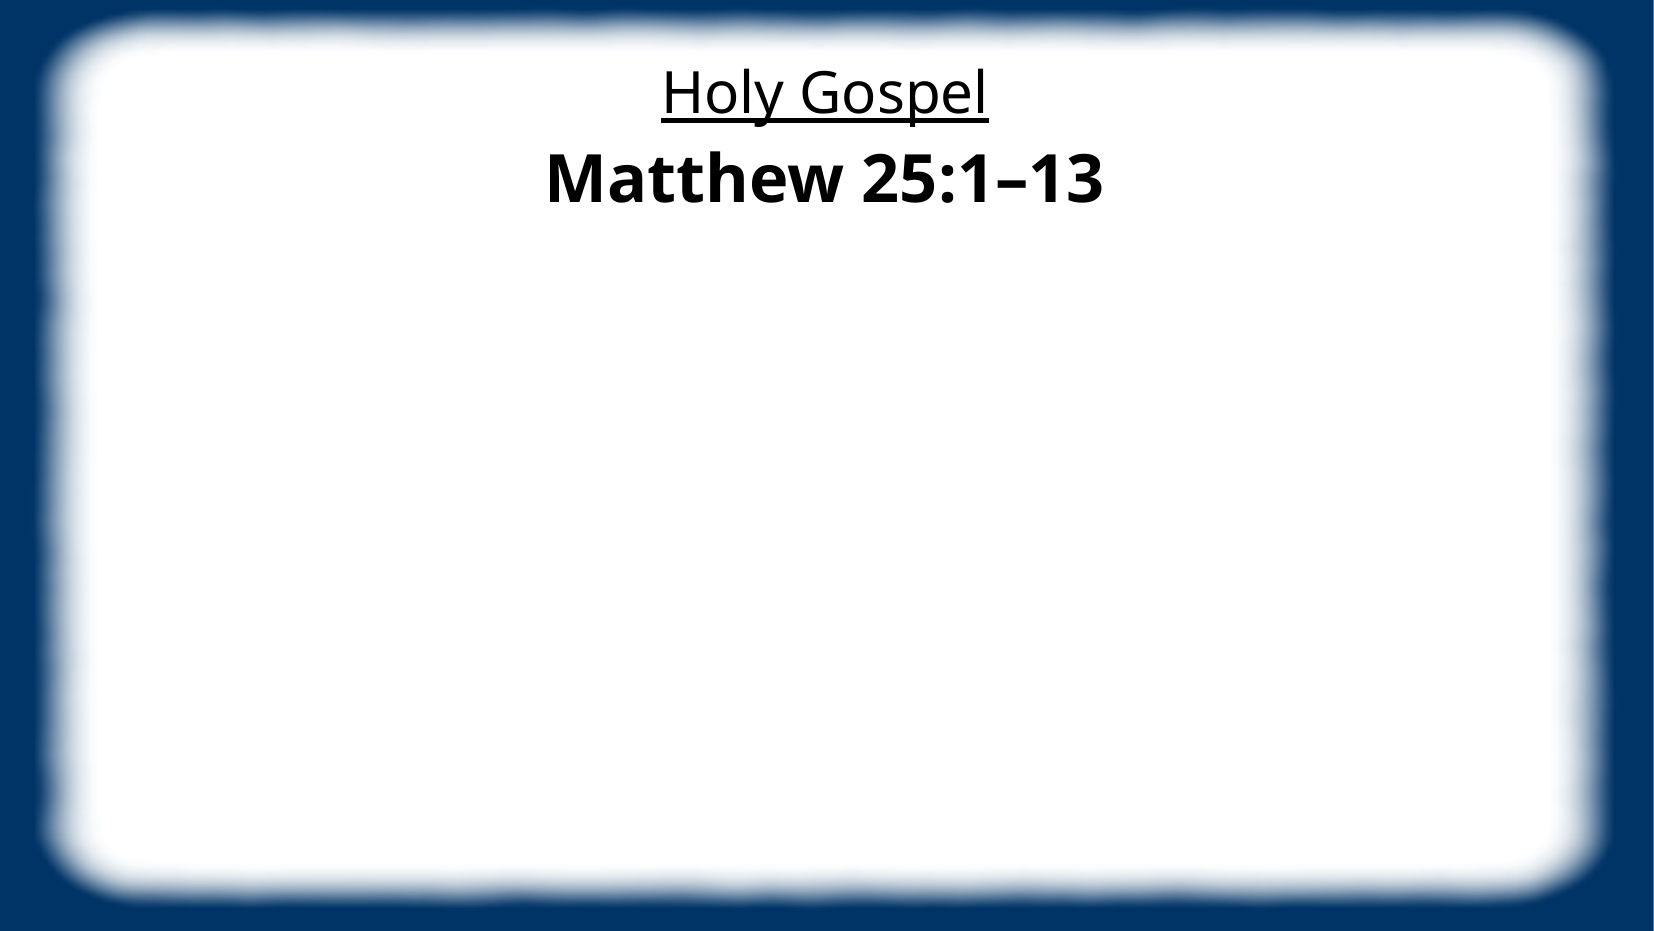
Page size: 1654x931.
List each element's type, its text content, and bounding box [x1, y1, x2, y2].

text_box Holy Gospel Matthew 25:1–13 [105, 44, 1546, 226]
picture [0, 0, 1654, 931]
